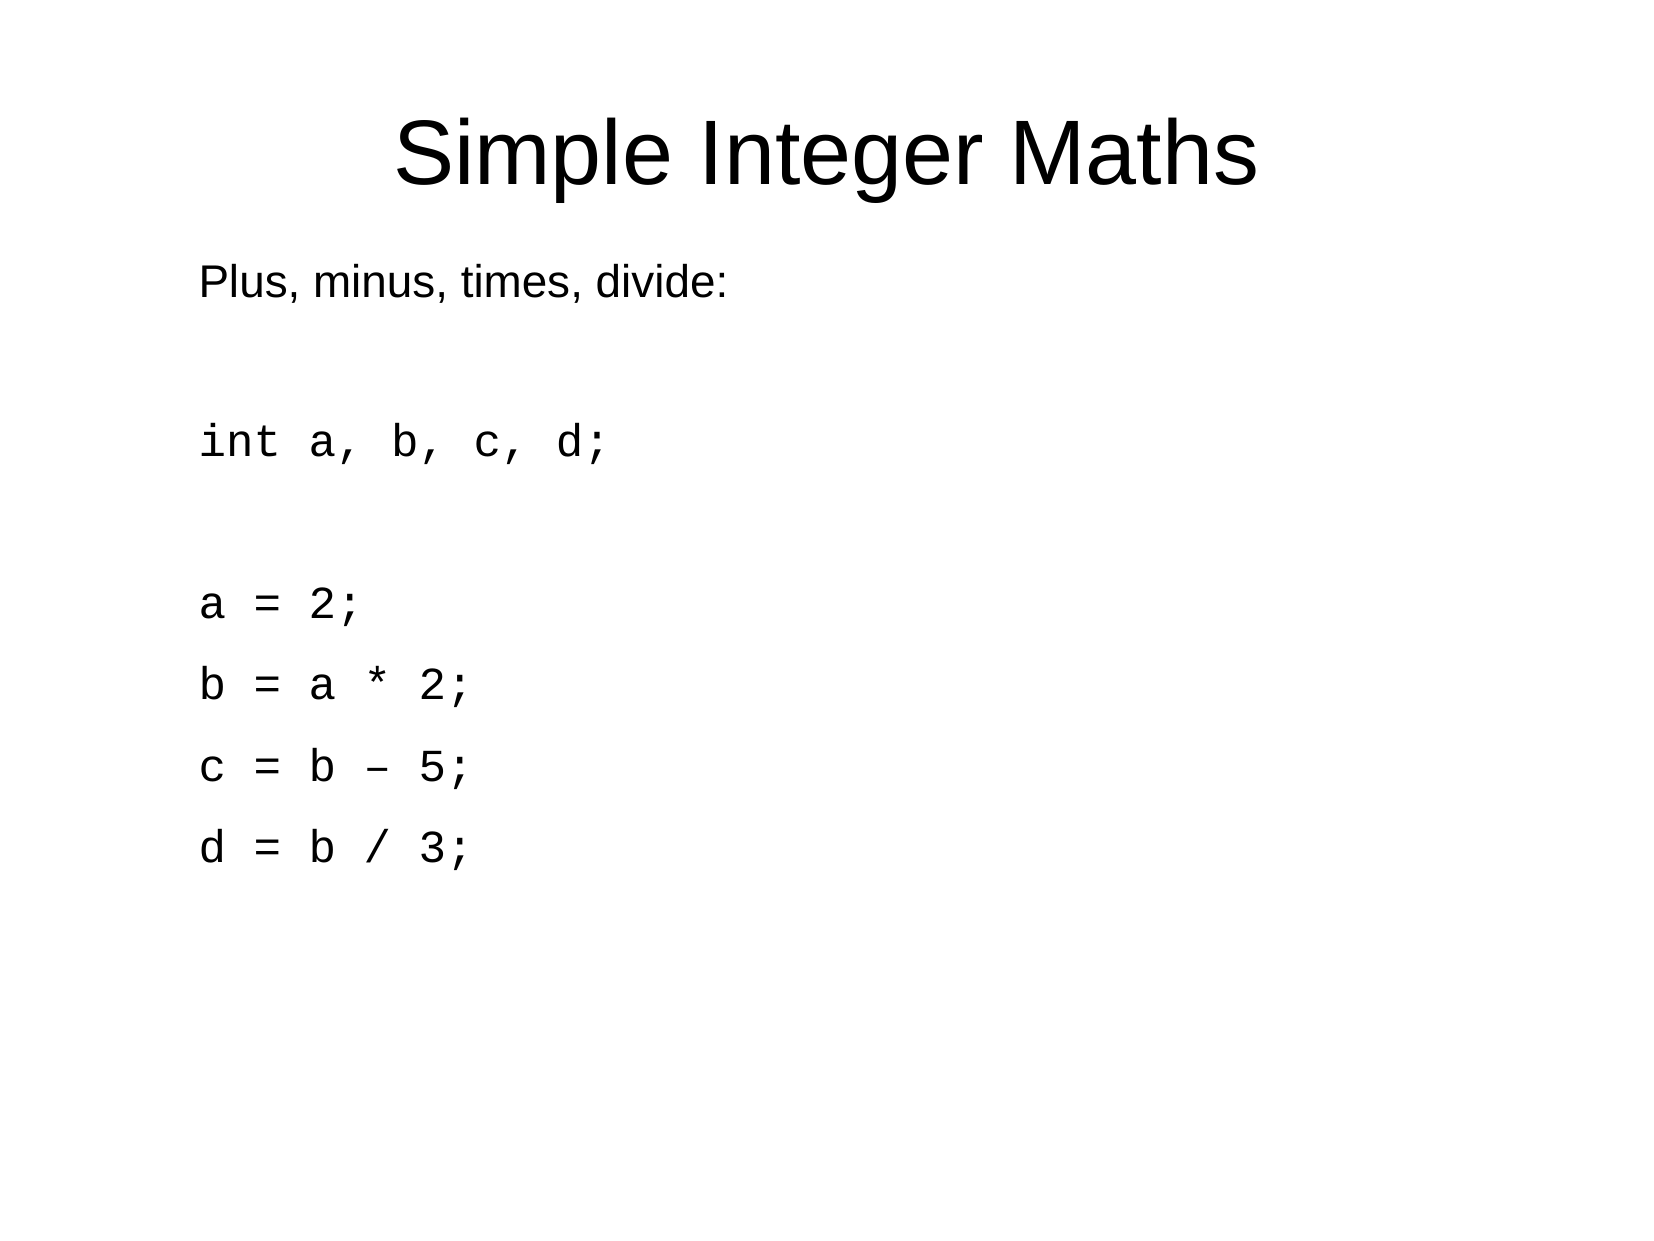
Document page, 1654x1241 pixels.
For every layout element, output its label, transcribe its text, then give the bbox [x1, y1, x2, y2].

list Plus, minus, times, divide: int a, b, c, d; a = 2; b = a * 2; c = b – 5; d = b / 3; [127, 256, 1583, 1123]
title Simple Integer Maths [82, 49, 1571, 257]
